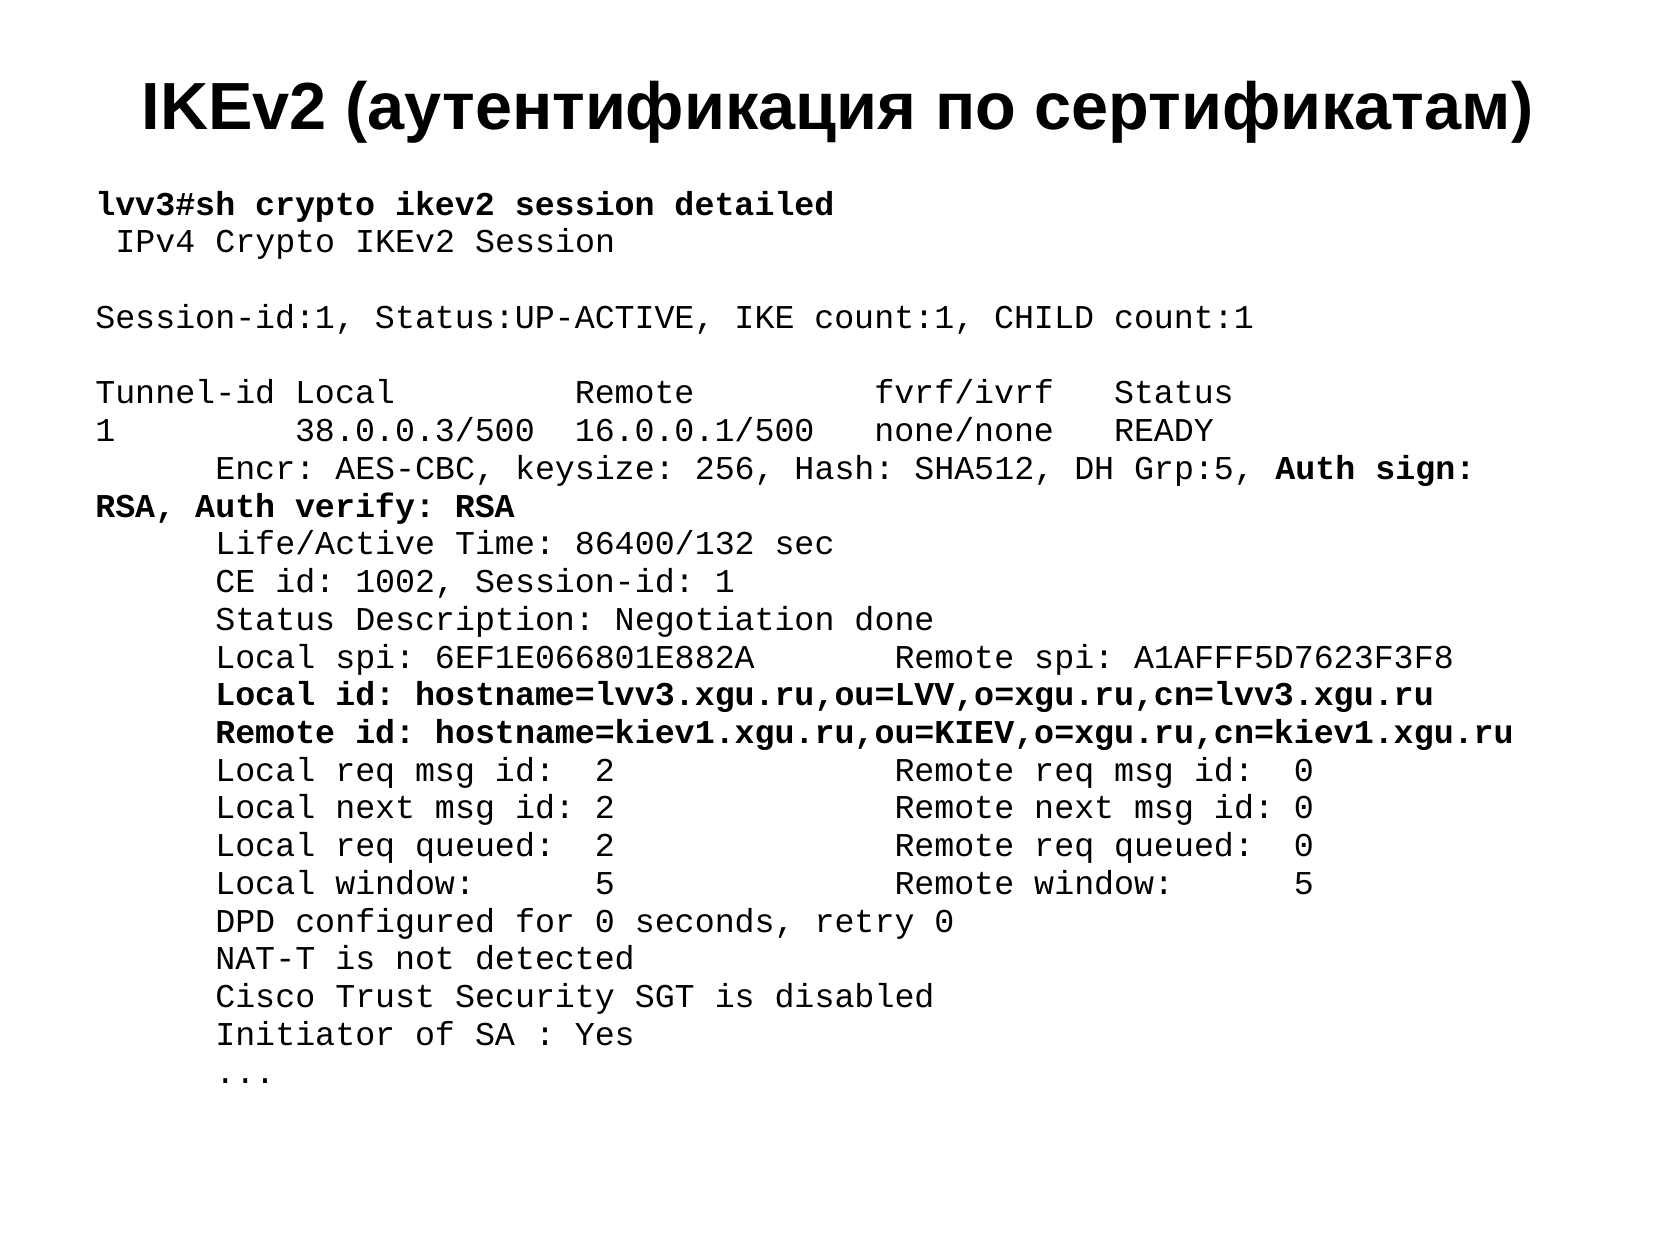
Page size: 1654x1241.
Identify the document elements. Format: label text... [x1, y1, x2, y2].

list lvv3#sh crypto ikev2 session detailed IPv4 Crypto IKEv2 Session Session-id:1, Status:UP-ACTIVE, IKE count:1, CHILD count:1 Tunnel-id Local Remote fvrf/ivrf Status 1 38.0.0.3/500 16.0.0.1/500 none/none READY Encr: AES-CBC, keysize: 256, Hash: SHA512, DH Grp:5, Auth sign: RSA, Auth verify: RSA Life/Active Time: 86400/132 sec CE id: 1002, Session-id: 1 Status Description: Negotiation done Local spi: 6EF1E066801E882A Remote spi: A1AFFF5D7623F3F8 Local id: hostname=lvv3.xgu.ru,ou=LVV,o=xgu.ru,cn=lvv3.xgu.ru Remote id: hostname=kiev1.xgu.ru,ou=KIEV,o=xgu.ru,cn=kiev1.xgu.ru Local req msg id: 2 Remote req msg id: 0 Local next msg id: 2 Remote next msg id: 0 Local req queued: 2 Remote req queued: 0 Local window: 5 Remote window: 5 DPD configured for 0 seconds, retry 0 NAT-T is not detected Cisco Trust Security SGT is disabled Initiator of SA : Yes ... [95, 187, 1538, 1208]
text_box IKEv2 (аутентификация по сертификатам) [64, 37, 1613, 151]
